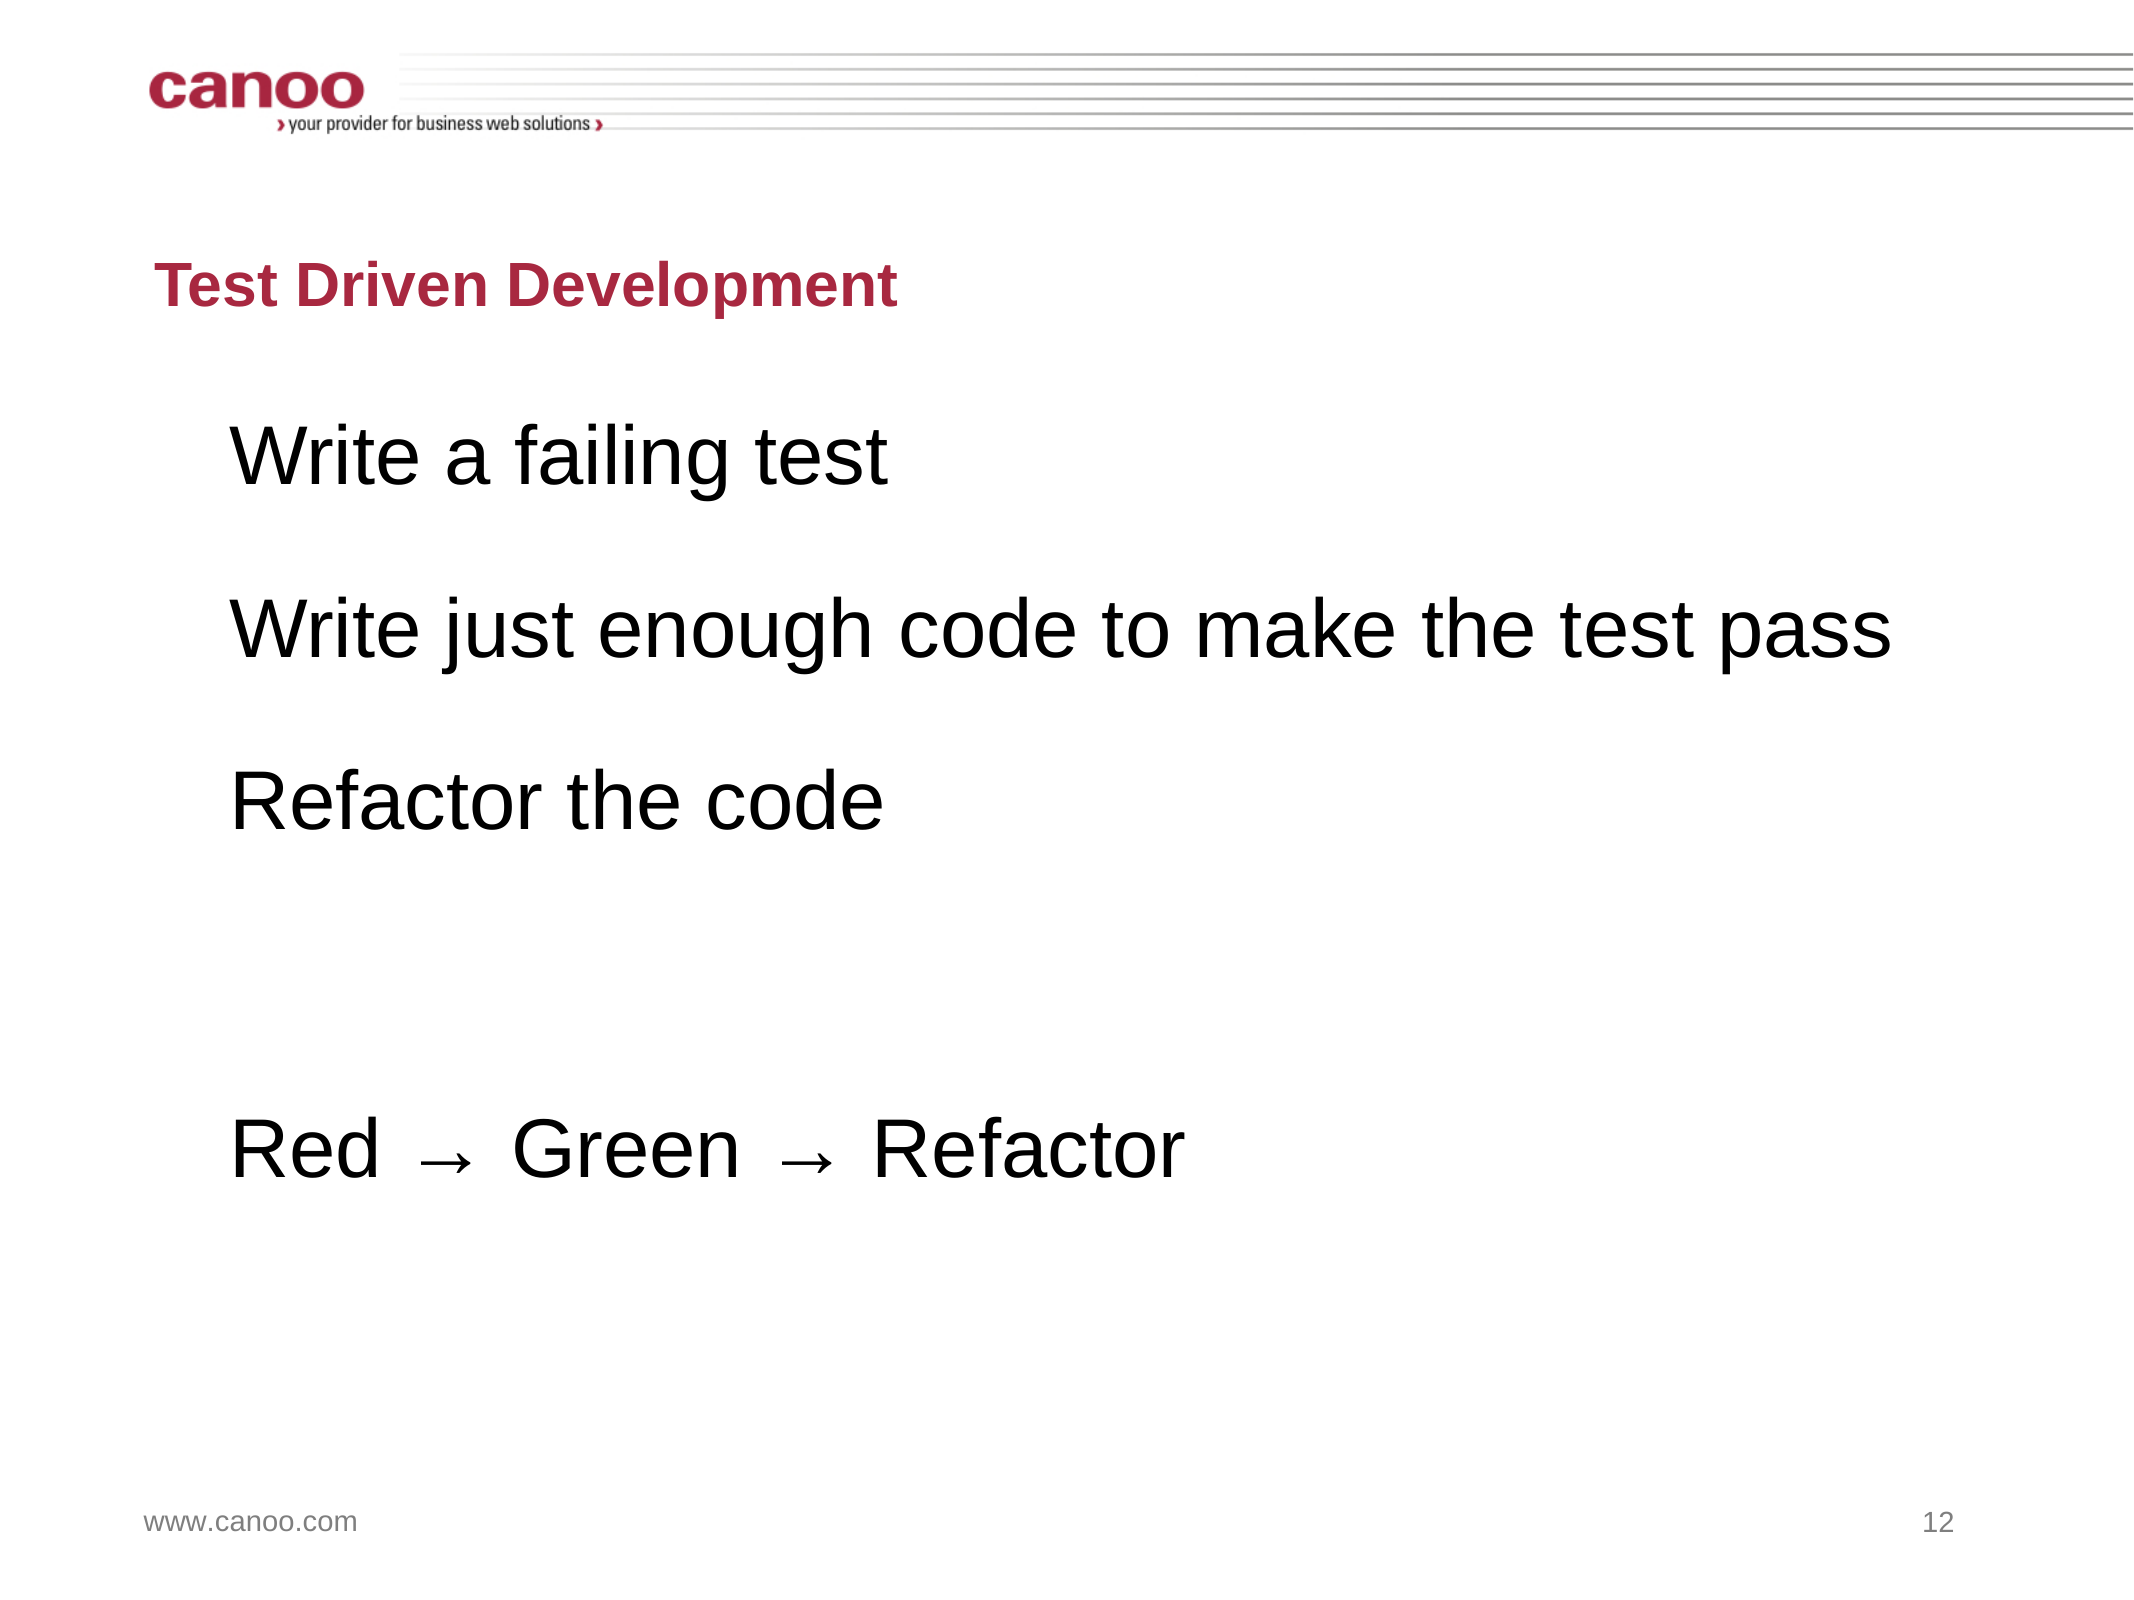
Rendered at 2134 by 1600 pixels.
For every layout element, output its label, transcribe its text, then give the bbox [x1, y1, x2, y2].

title Test Driven Development [145, 233, 1961, 328]
picture [0, 21, 2134, 188]
list Write a failing test Write just enough code to make the test pass Refactor the code Red → Green → Refactor [145, 391, 1959, 1405]
text_box <number> [1912, 1495, 1965, 1546]
